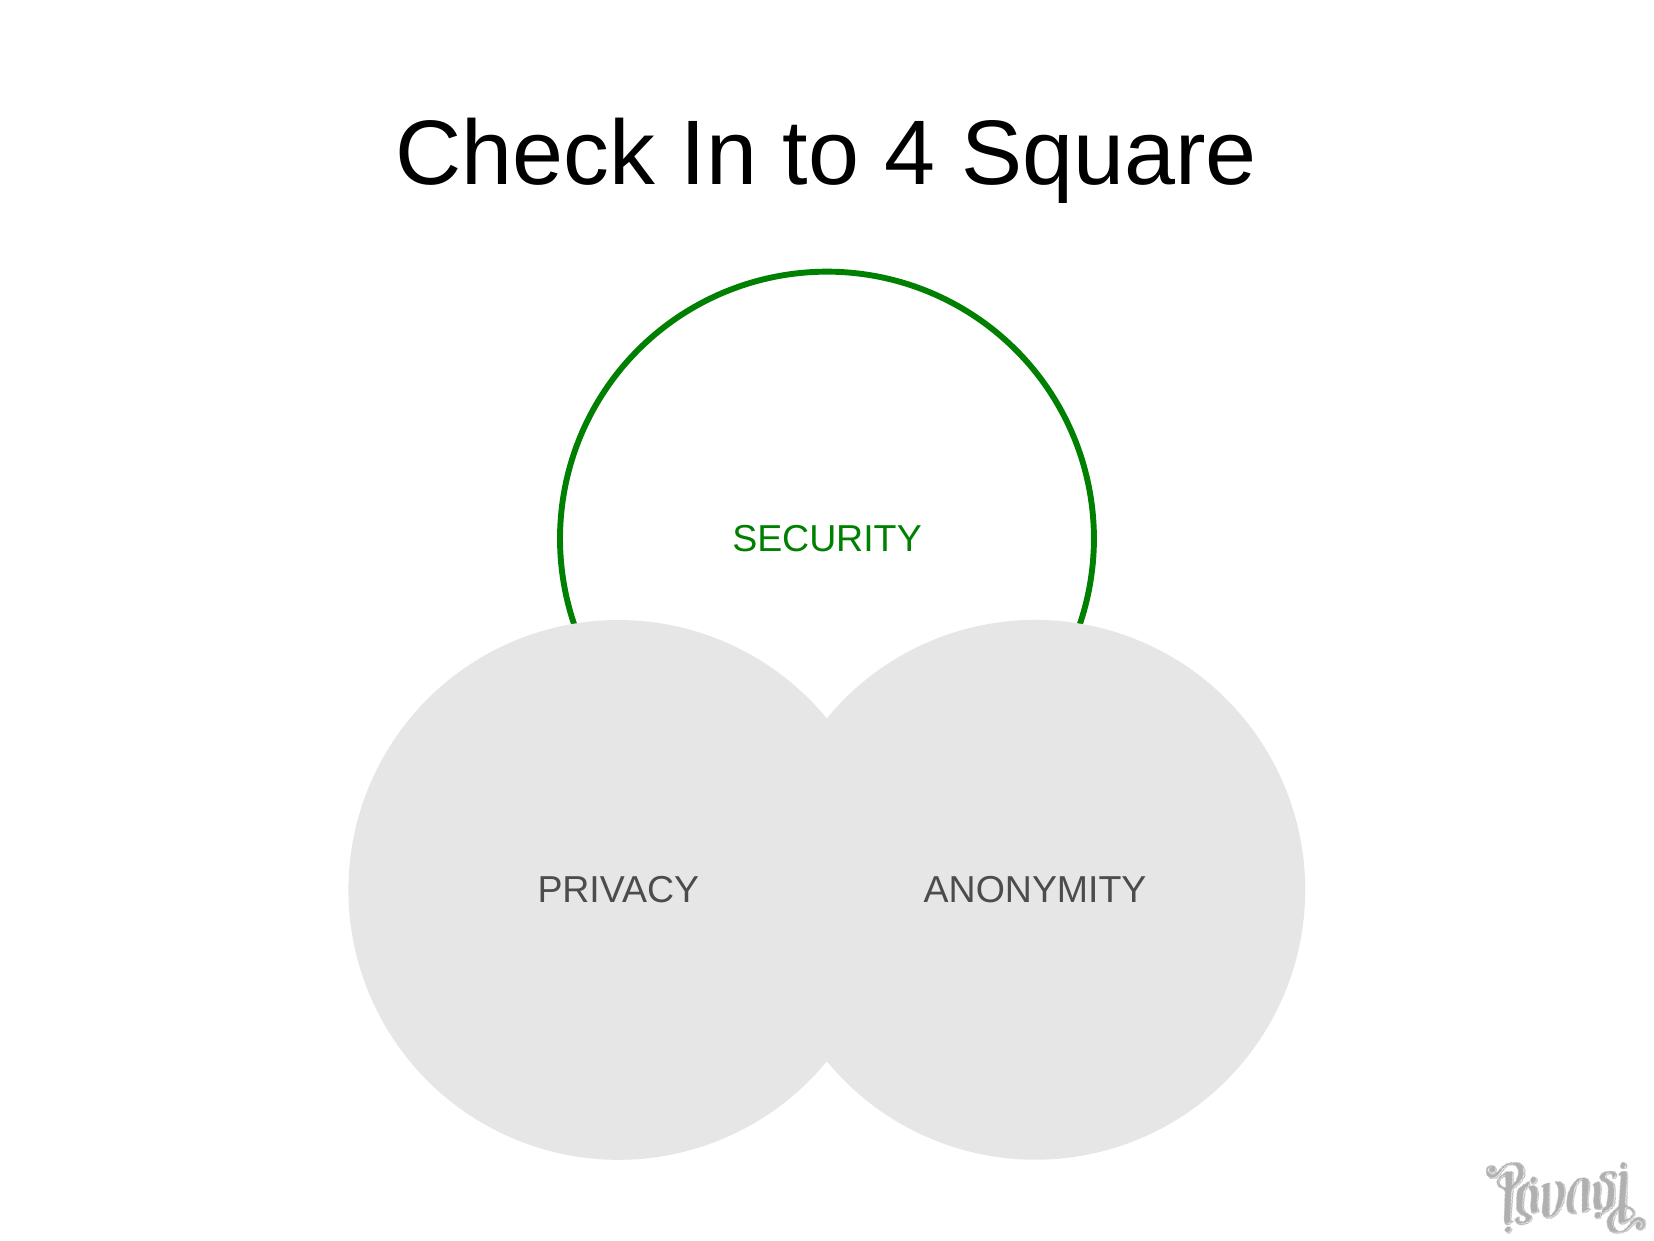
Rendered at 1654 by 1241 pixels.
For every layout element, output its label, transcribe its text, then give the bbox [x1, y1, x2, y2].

title Check In to 4 Square [82, 49, 1571, 257]
picture [1484, 1147, 1648, 1241]
text_box ANONYMITY [827, 622, 1303, 1157]
text_box SECURITY [560, 271, 1094, 722]
text_box PRIVACY [351, 622, 886, 1157]
